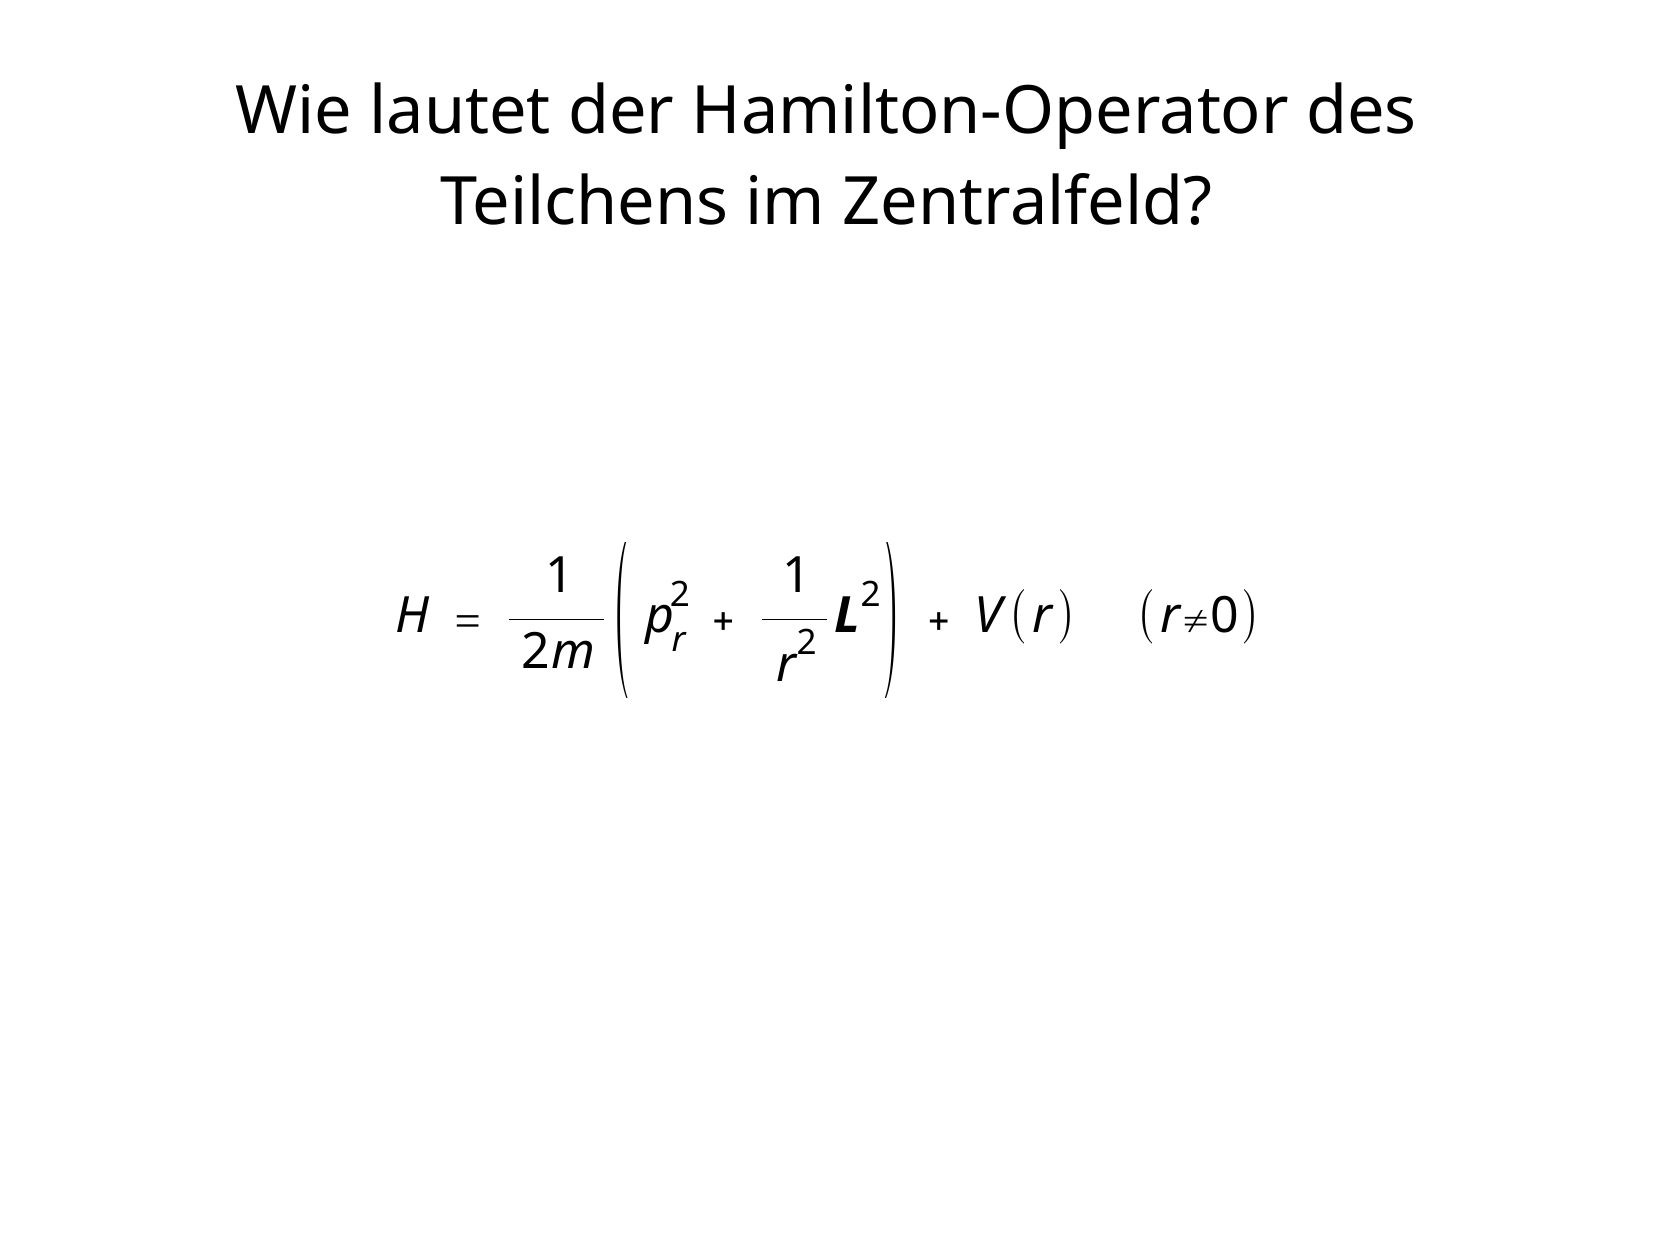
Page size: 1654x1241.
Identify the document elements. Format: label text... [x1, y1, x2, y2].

title Wie lautet der Hamilton-Operator des Teilchens im Zentralfeld? [82, 49, 1571, 257]
chart [388, 542, 1265, 698]
